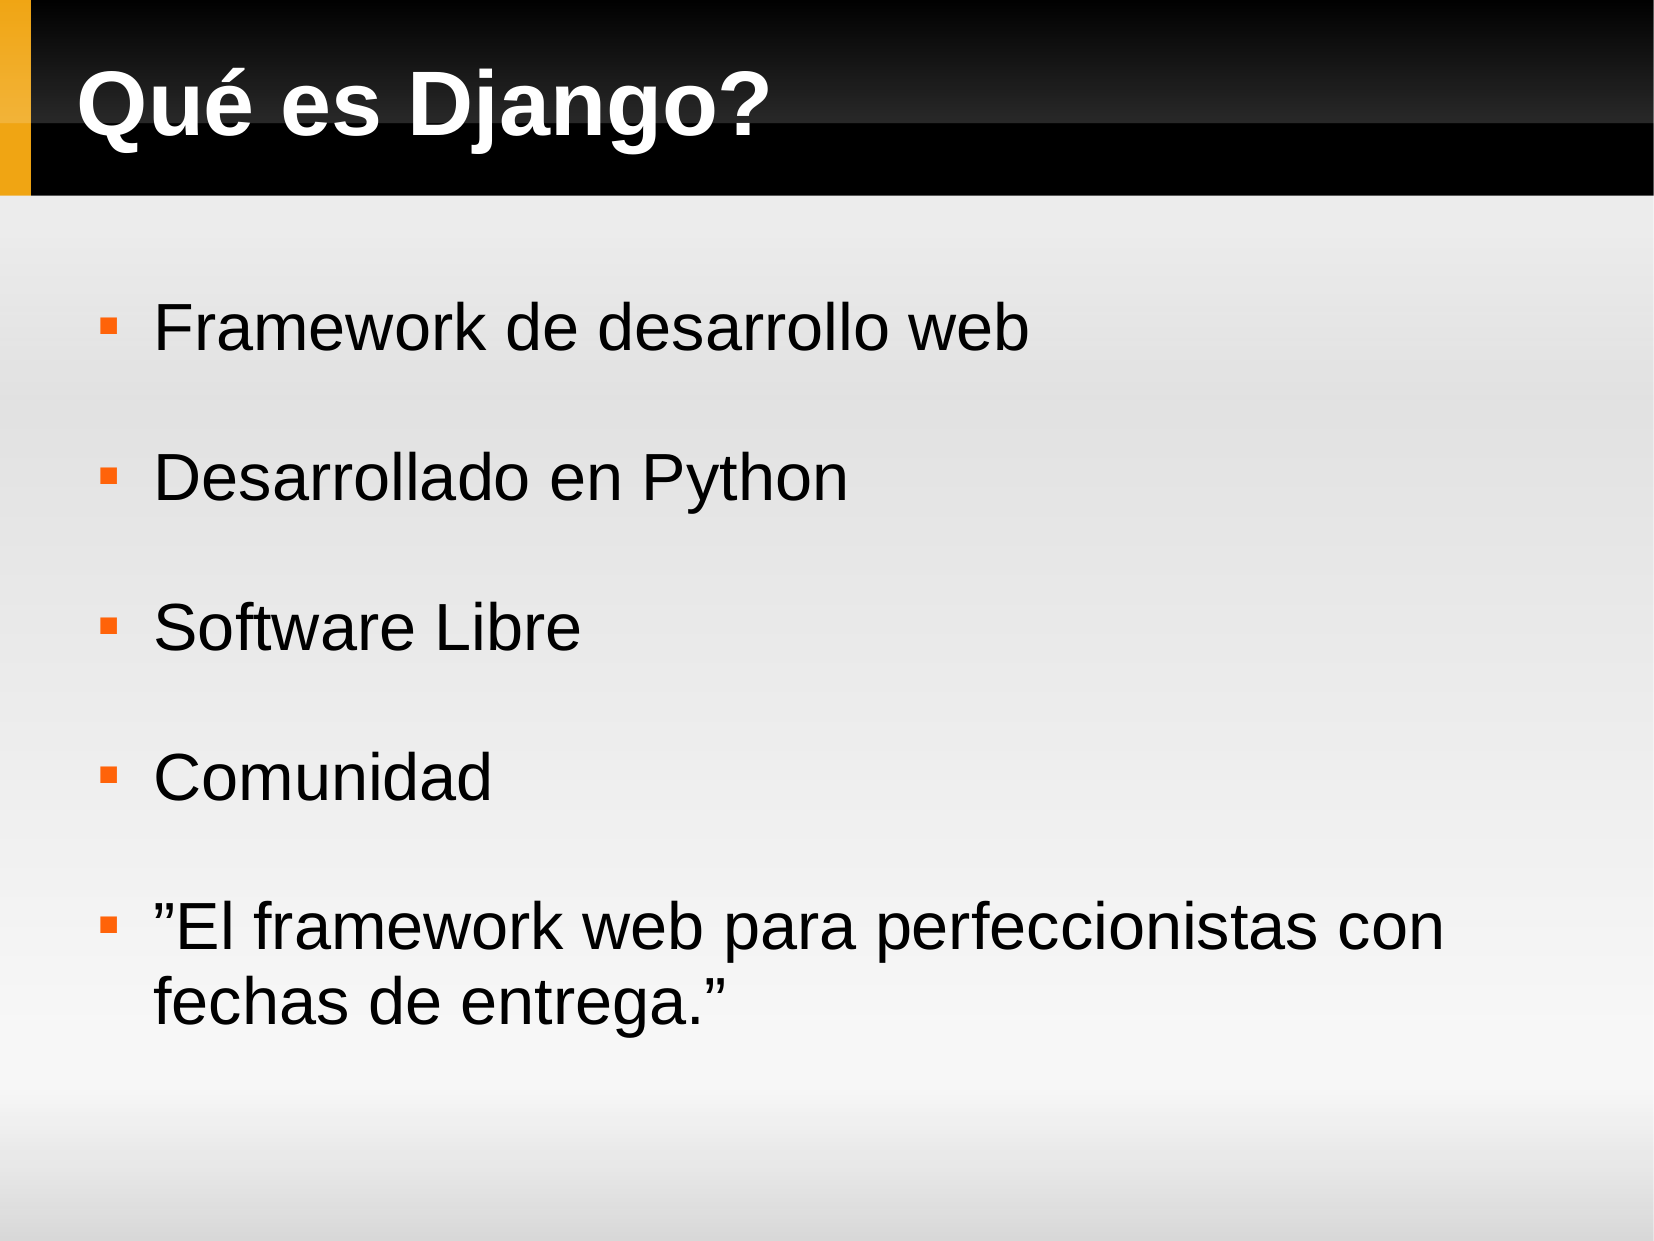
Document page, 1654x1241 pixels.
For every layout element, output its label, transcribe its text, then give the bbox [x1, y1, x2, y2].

picture [0, 0, 1654, 1241]
title Qué es Django? [76, 7, 1565, 200]
list Framework de desarrollo web Desarrollado en Python Software Libre Comunidad ”El framework web para perfeccionistas con fechas de entrega.” [82, 290, 1571, 1094]
